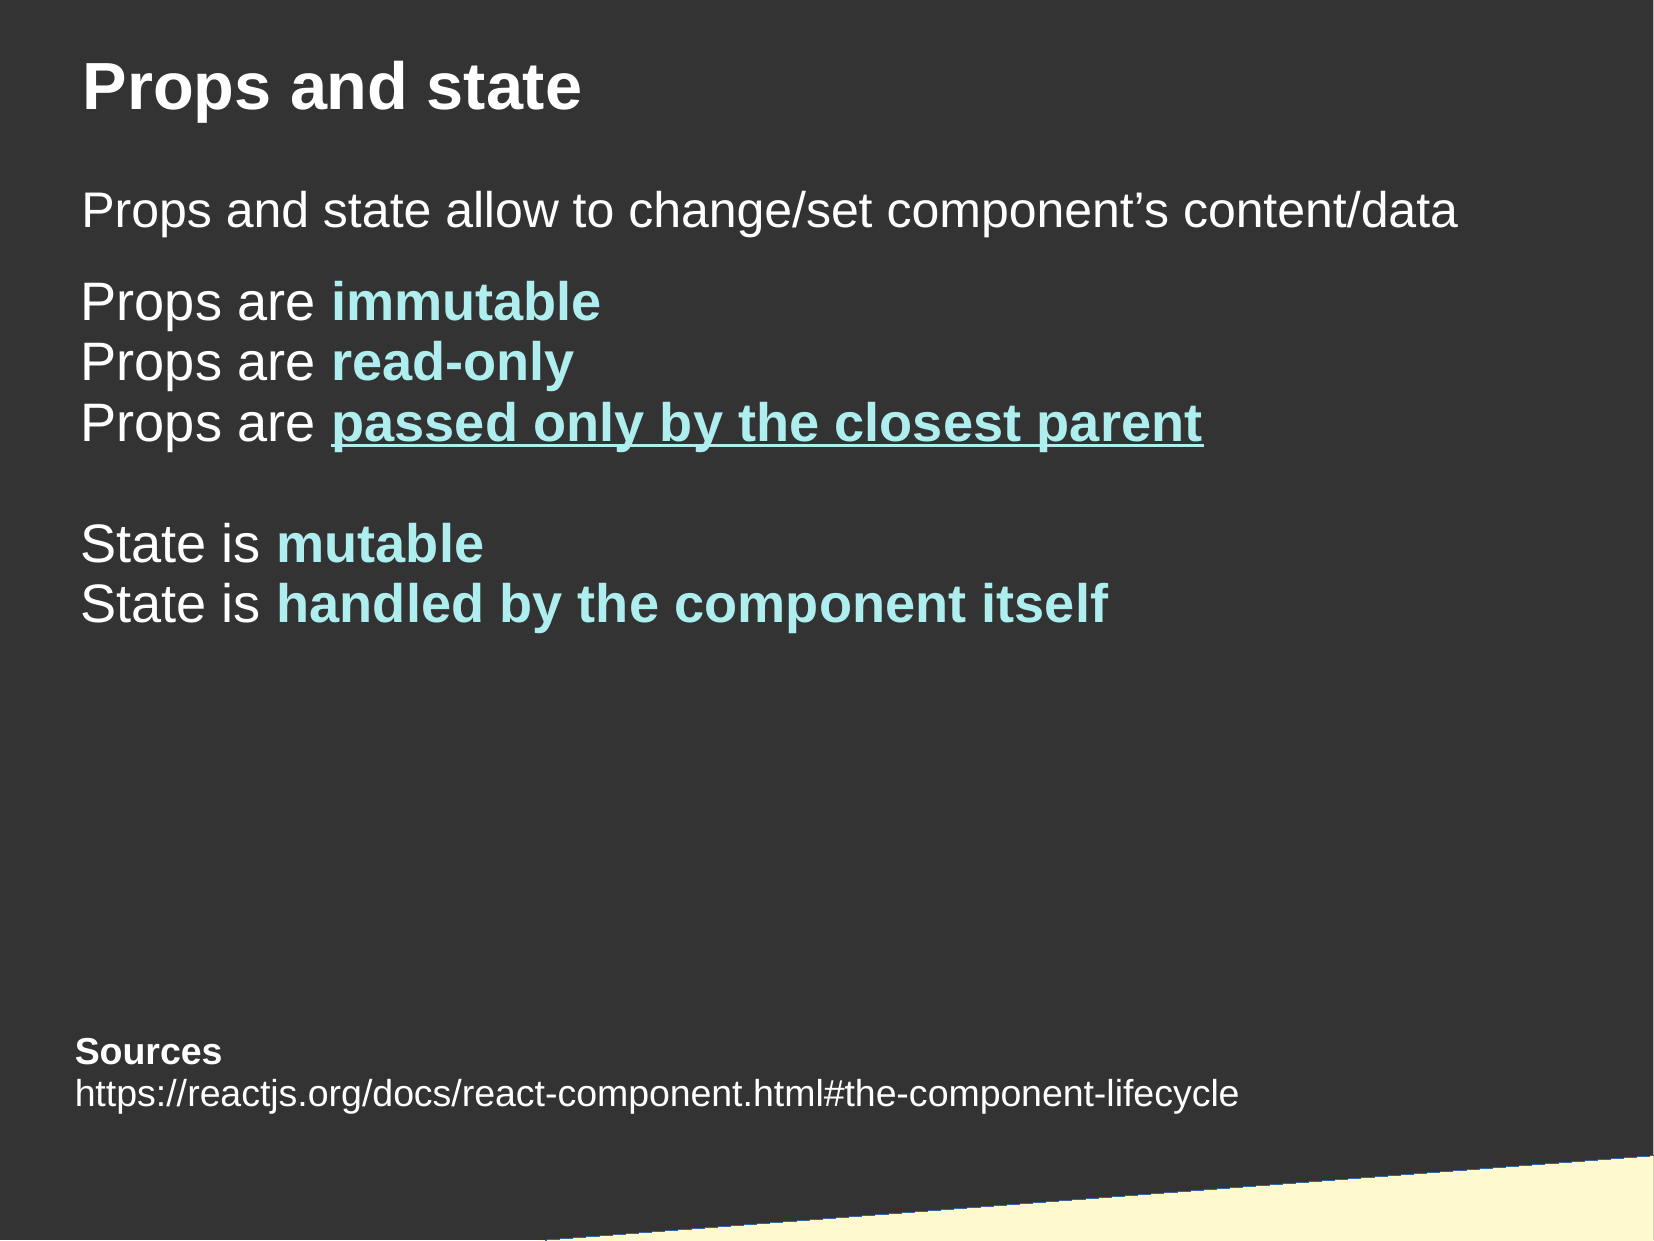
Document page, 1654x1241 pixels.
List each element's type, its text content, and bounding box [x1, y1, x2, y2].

text_box Sources https://reactjs.org/docs/react-component.html#the-component-lifecycle [60, 1023, 1546, 1241]
text_box [533, 1155, 1654, 1241]
title Props are immutable Props are read-only Props are passed only by the closest parent State is mutable State is handled by the component itself [80, 271, 1653, 816]
title Props and state [82, 49, 1571, 257]
title Props and state allow to change/set component’s content/data [81, 182, 1531, 271]
